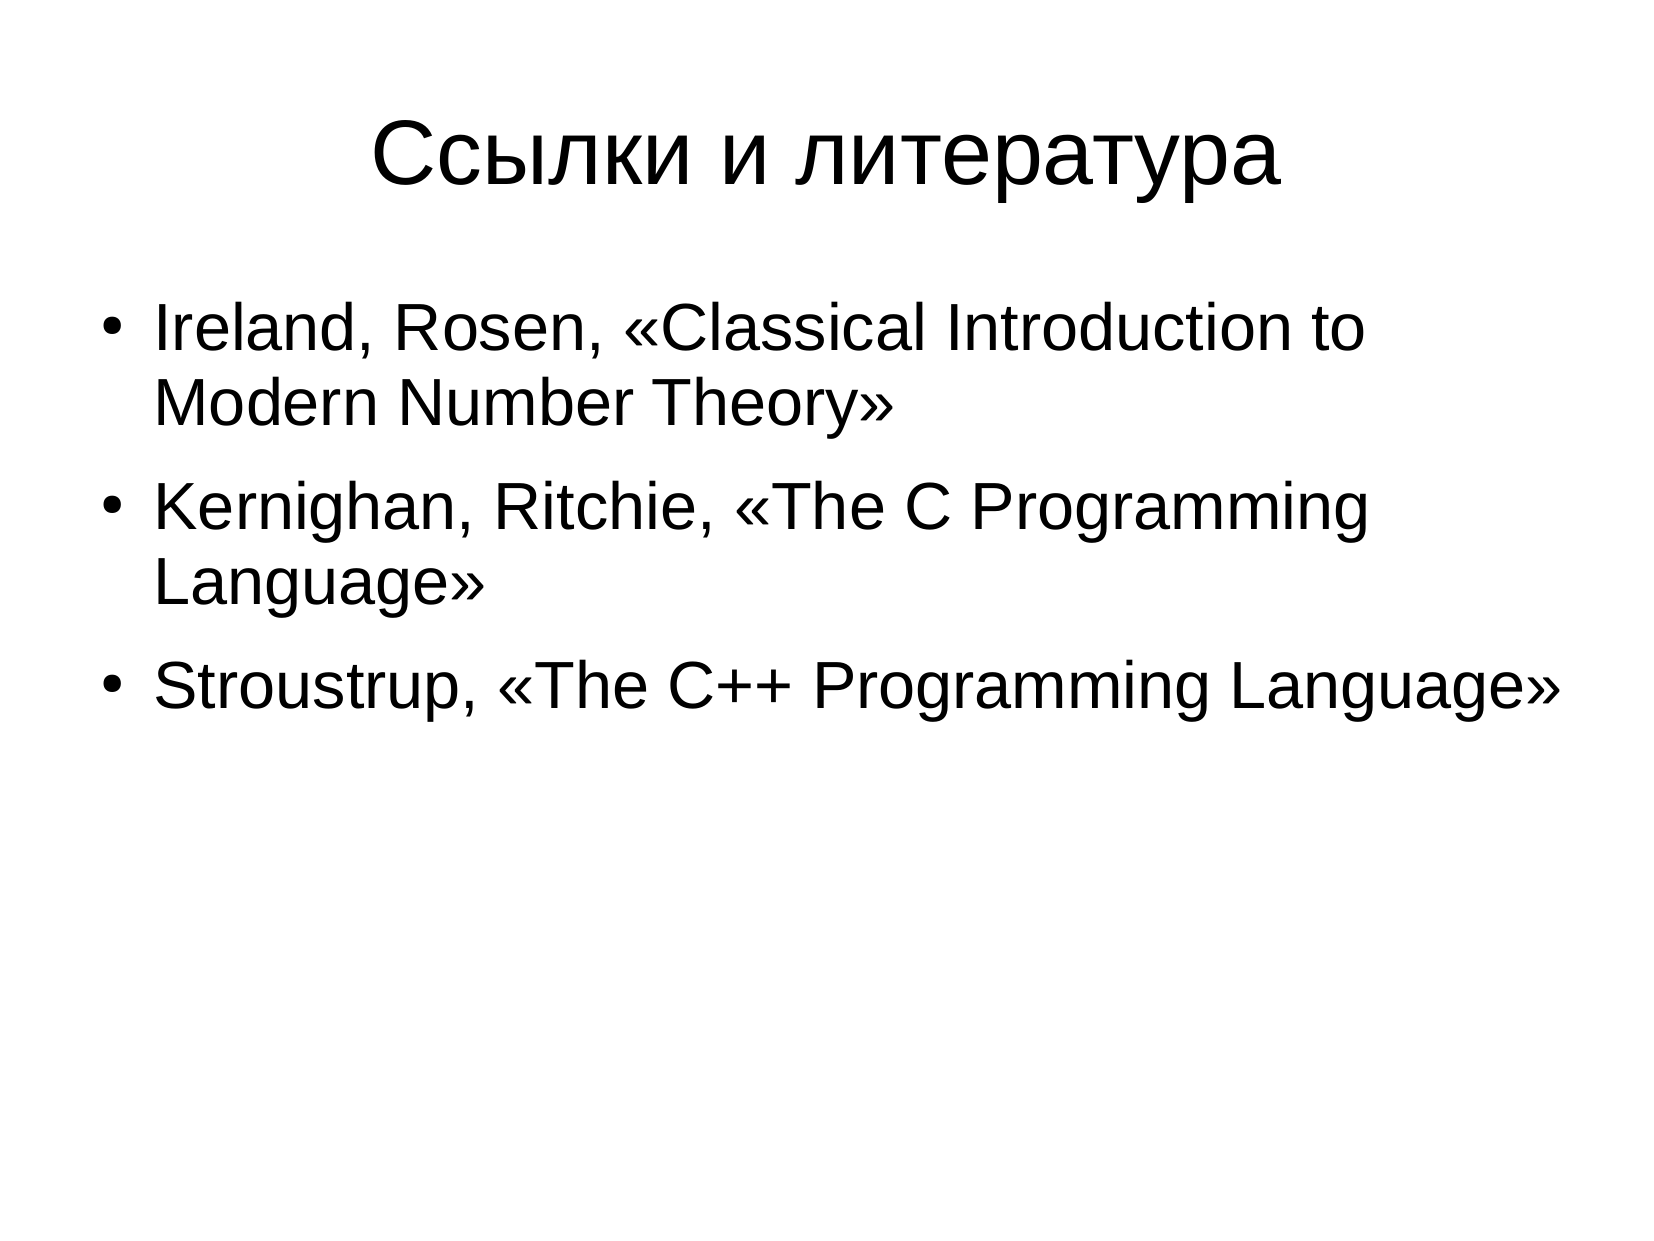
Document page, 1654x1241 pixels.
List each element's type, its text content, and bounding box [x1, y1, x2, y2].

title Ссылки и литература [82, 49, 1571, 257]
list Ireland, Rosen, «Classical Introduction to Modern Number Theory» Kernighan, Ritchie, «The C Programming Language» Stroustrup, «The C++ Programming Language» [82, 290, 1571, 1010]
